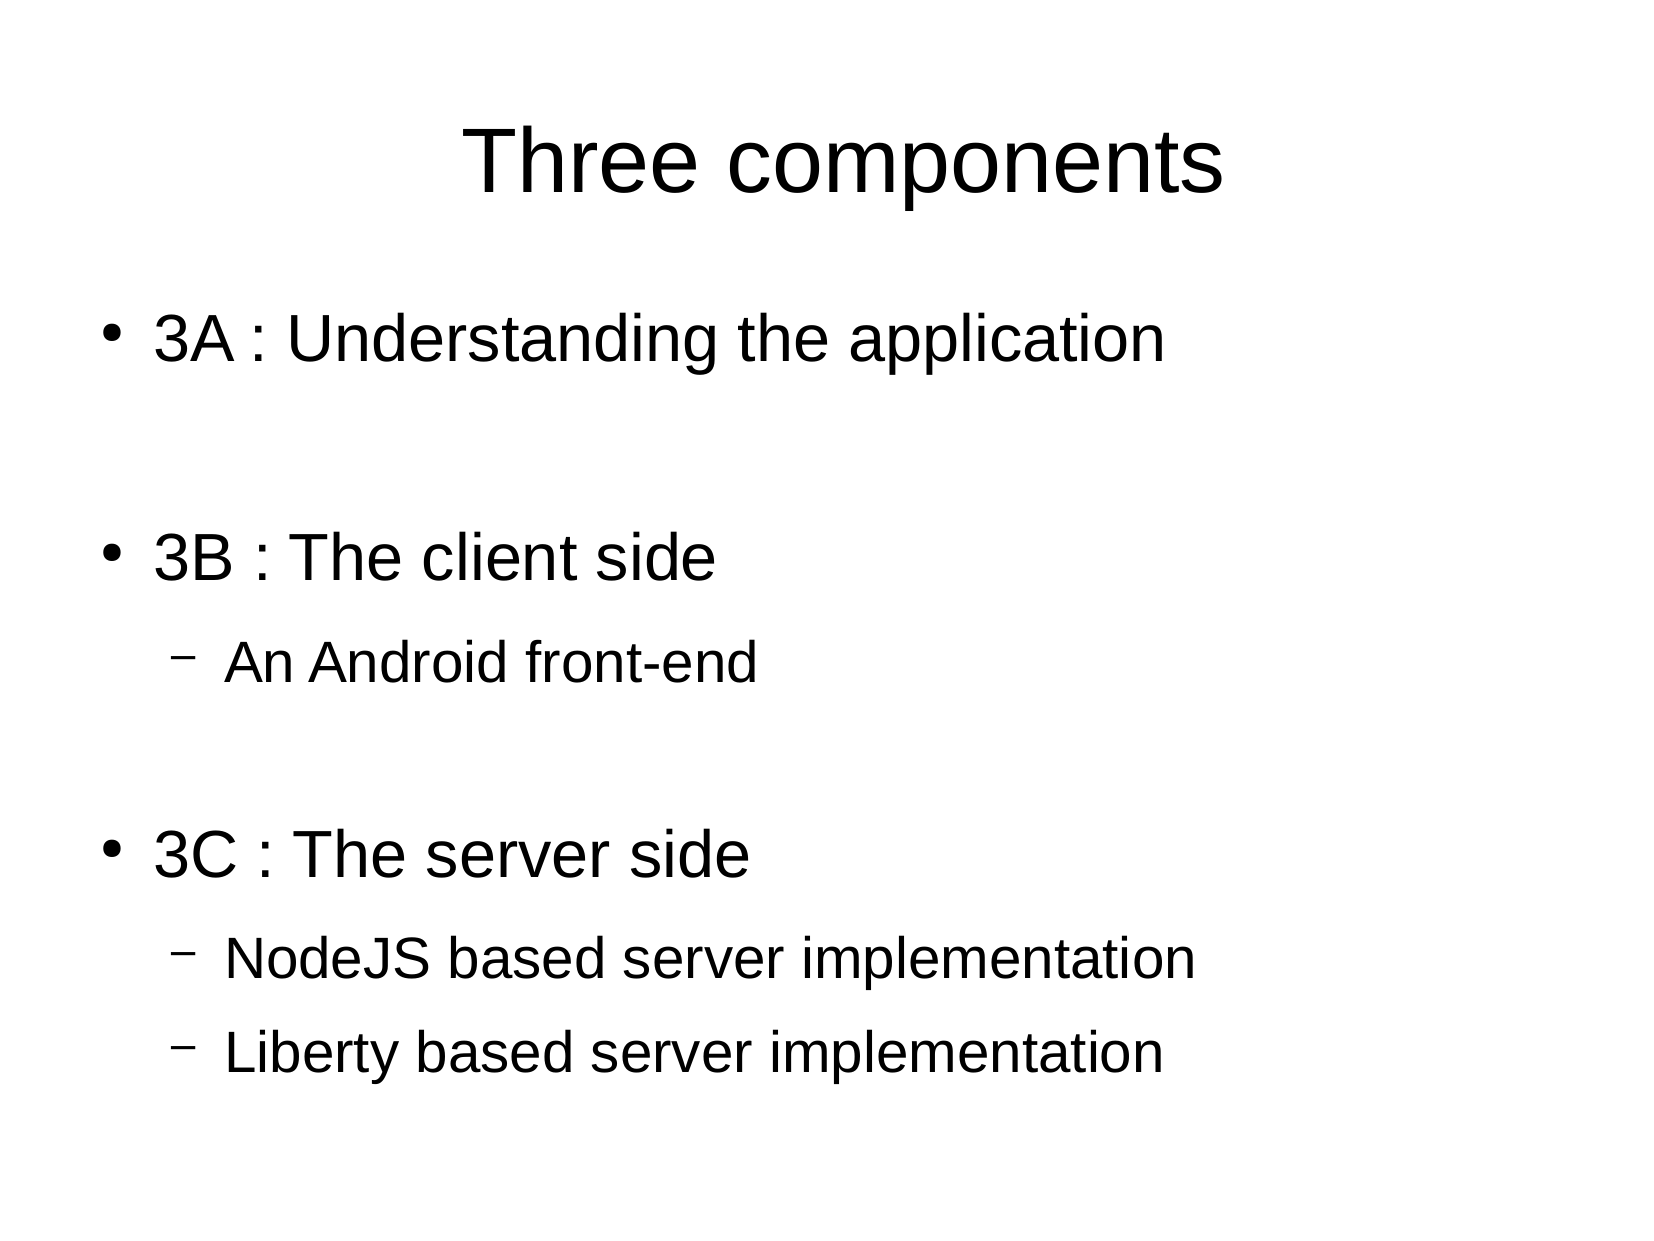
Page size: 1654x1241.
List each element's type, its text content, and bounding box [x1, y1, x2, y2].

title Three components [82, 49, 1571, 257]
list 3A : Understanding the application 3B : The client side An Android front-end 3C : The server side NodeJS based server implementation Liberty based server implementation [82, 290, 1571, 1164]
